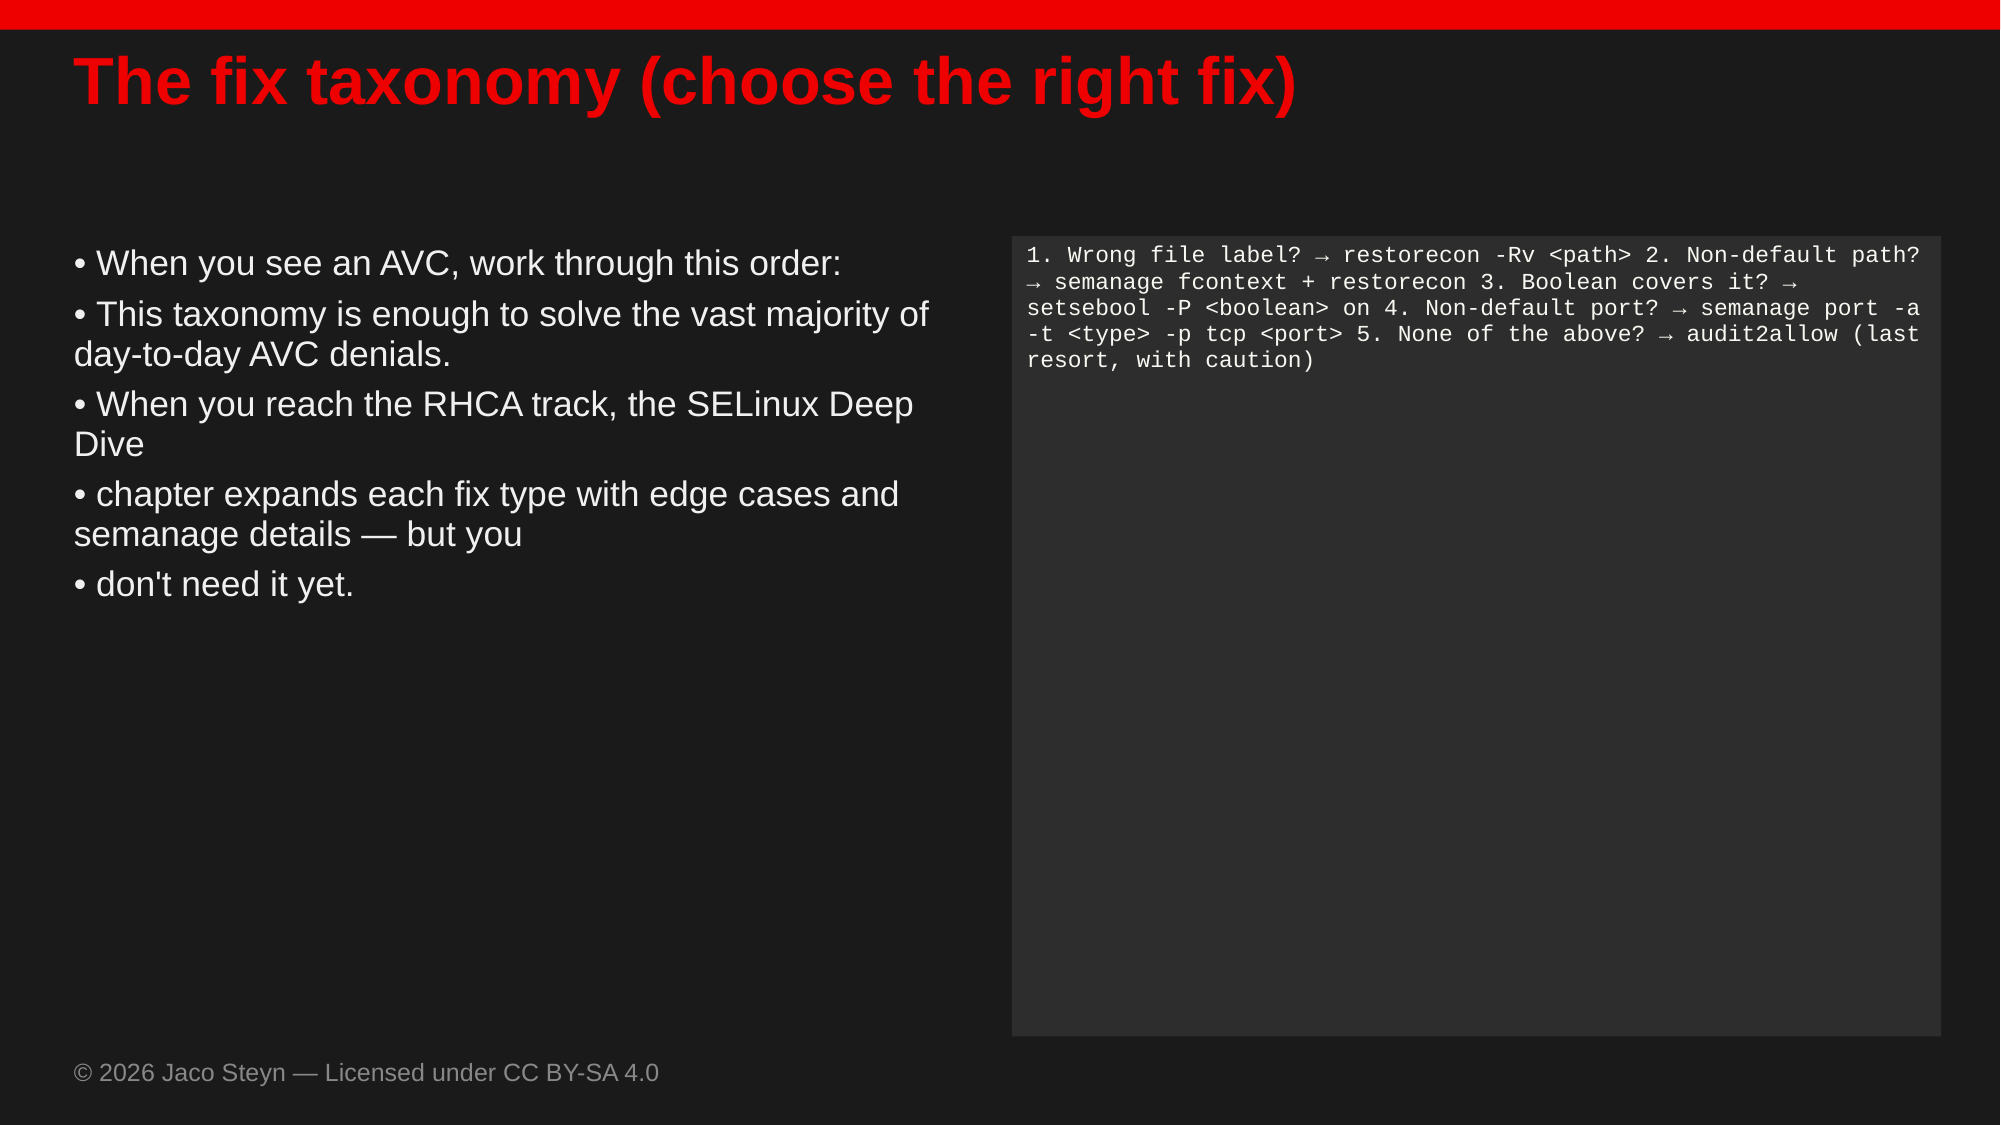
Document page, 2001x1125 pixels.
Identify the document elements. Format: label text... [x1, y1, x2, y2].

text_box 1. Wrong file label? → restorecon -Rv <path> 2. Non-default path? → semanage fcontext + restorecon 3. Boolean covers it? → setsebool -P <boolean> on 4. Non-default port? → semanage port -a -t <type> -p tcp <port> 5. None of the above? → audit2allow (last resort, with caution) [1011, 236, 1942, 1037]
text_box [0, 0, 2001, 30]
text_box The fix taxonomy (choose the right fix) [59, 36, 1942, 208]
text_box • When you see an AVC, work through this order: • This taxonomy is enough to solve the vast majority of day-to-day AVC denials. • When you reach the RHCA track, the SELinux Deep Dive • chapter expands each fix type with edge cases and semanage details — but you • don't need it yet. [59, 236, 989, 1037]
text_box © 2026 Jaco Steyn — Licensed under CC BY-SA 4.0 [59, 1051, 1942, 1093]
